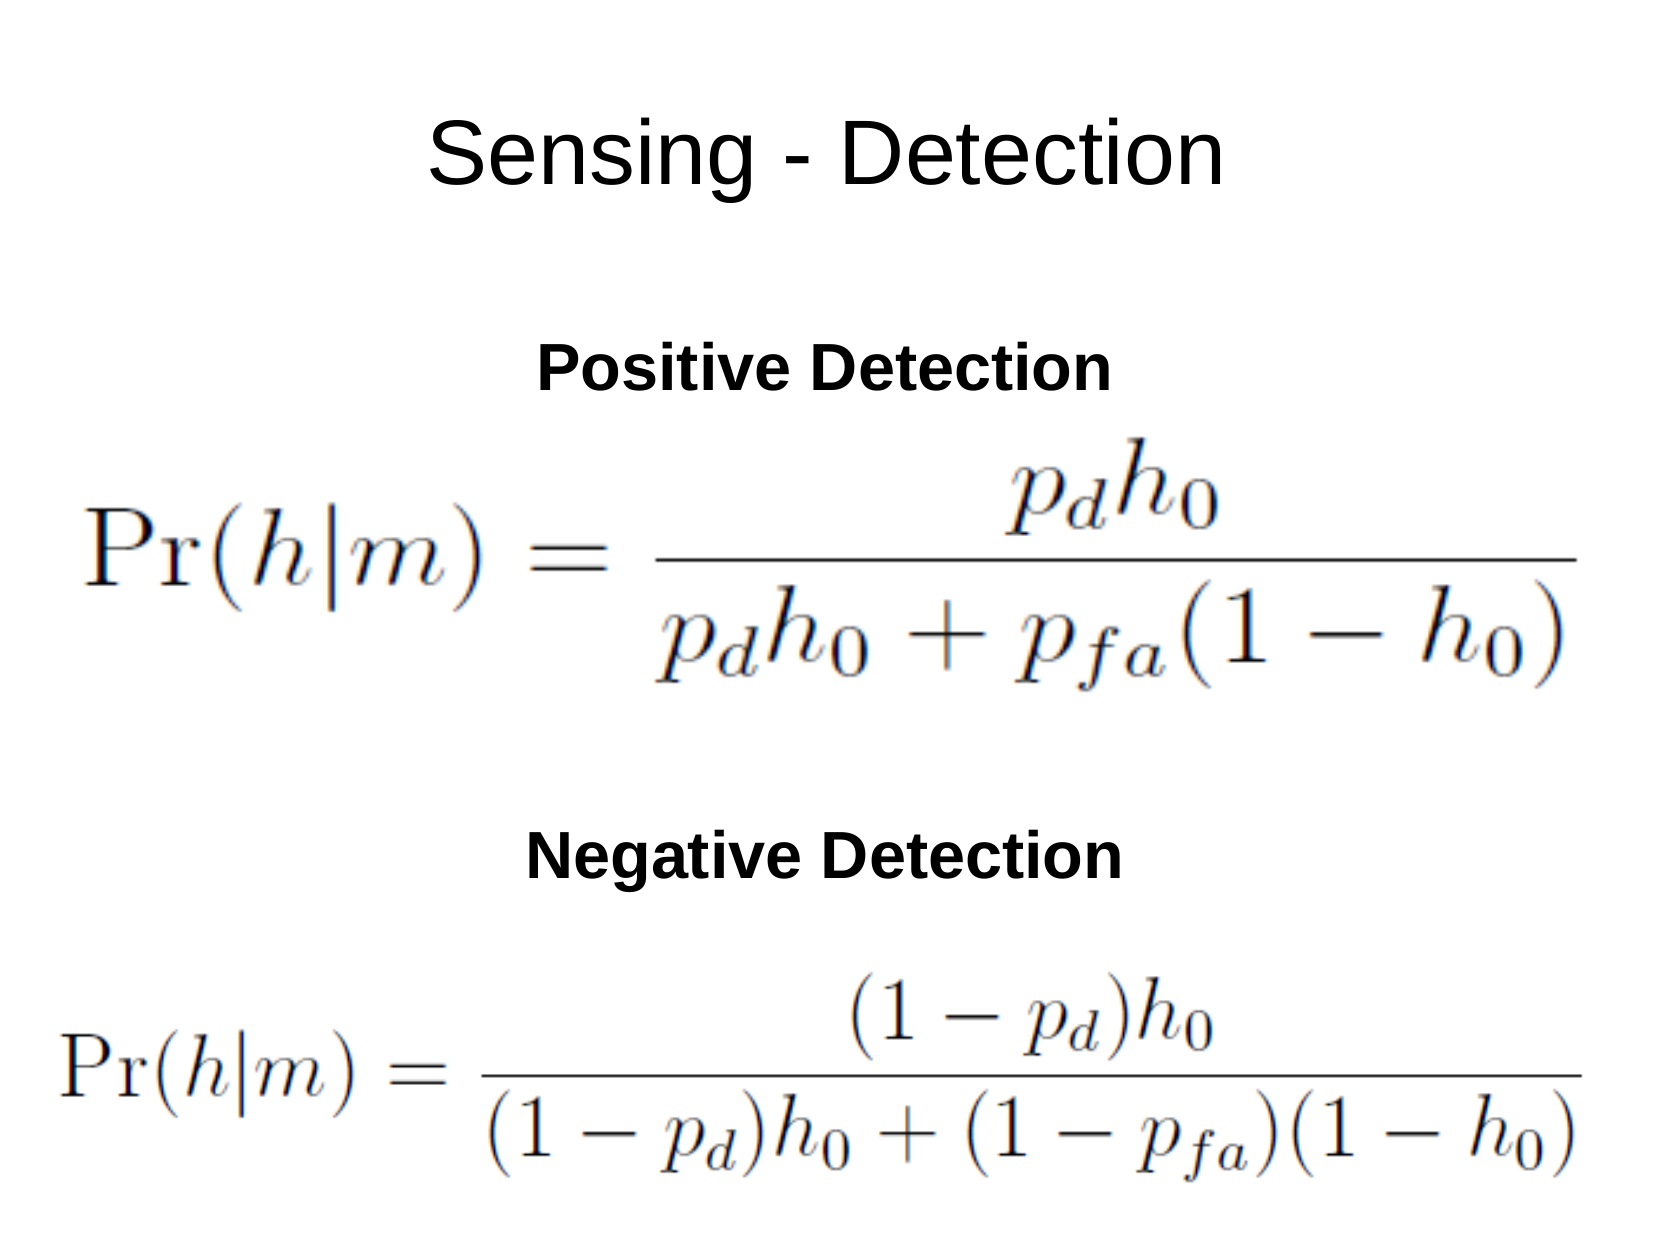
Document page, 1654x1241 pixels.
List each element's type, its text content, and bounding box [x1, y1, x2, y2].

text_box Positive Detection [375, 322, 1276, 413]
picture [47, 412, 1613, 713]
picture [37, 937, 1613, 1209]
text_box Negative Detection [375, 810, 1276, 901]
title Sensing - Detection [82, 56, 1571, 250]
